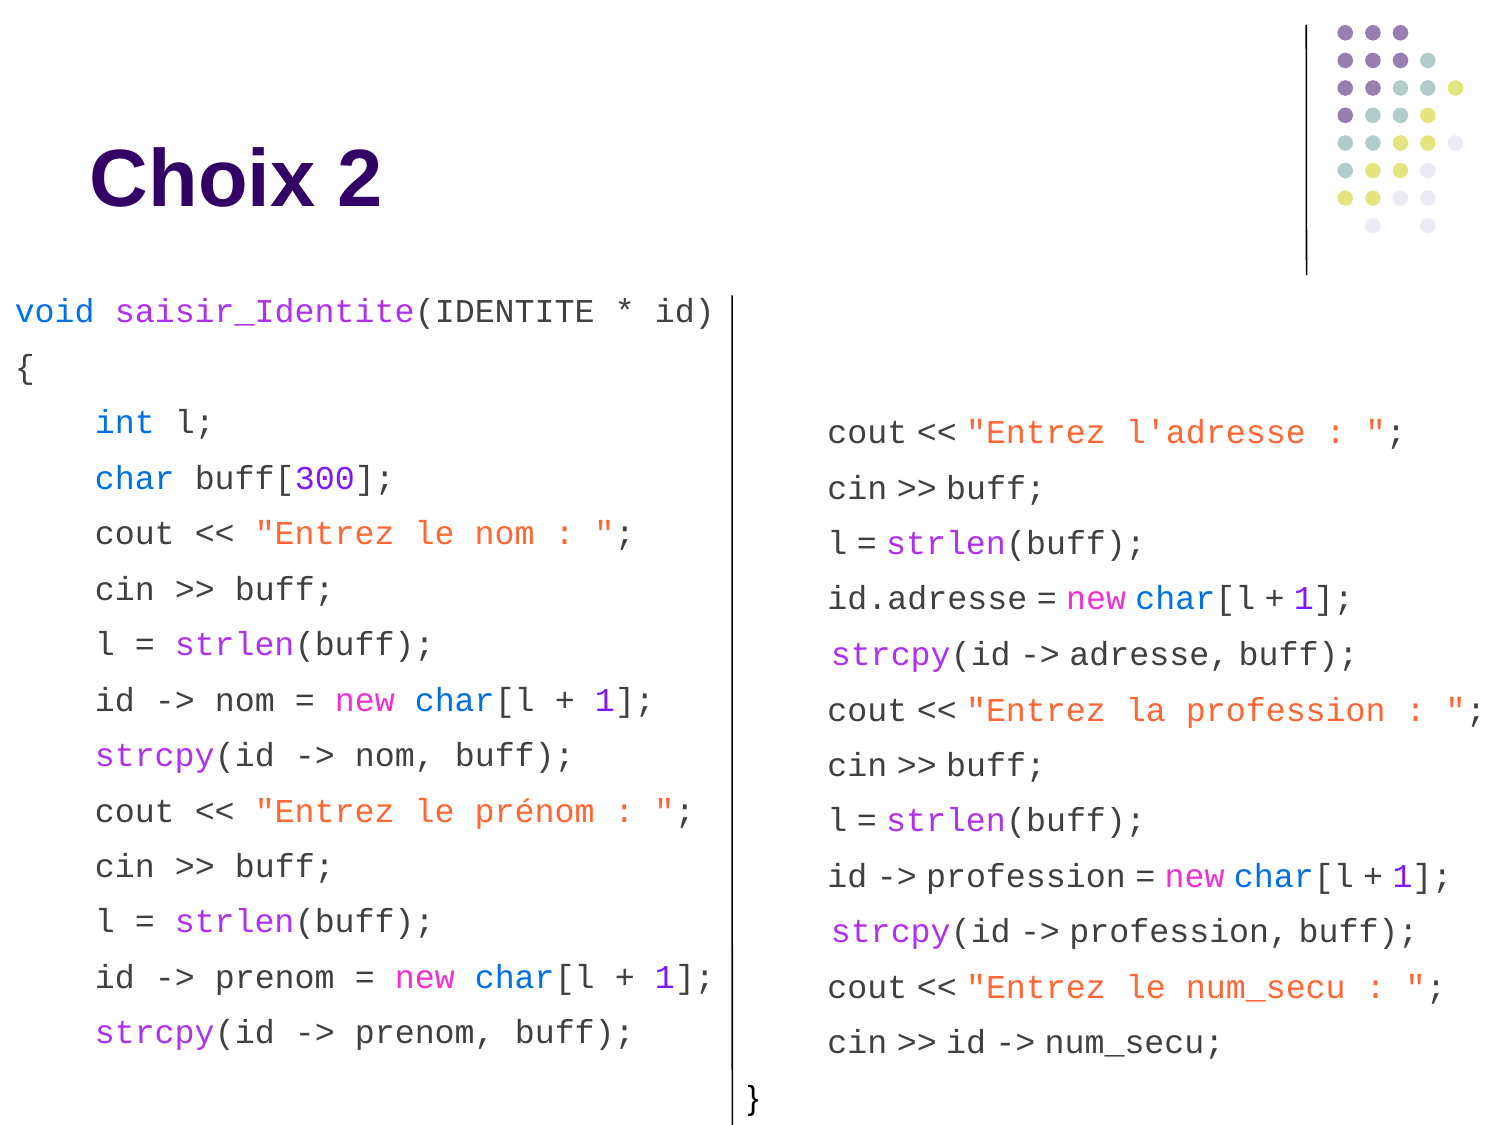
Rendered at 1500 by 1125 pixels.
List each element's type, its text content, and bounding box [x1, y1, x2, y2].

list cout << "Entrez l'adresse : "; cin >> buff; l = strlen(buff); id.adresse = new char[l + 1]; strcpy(id -> adresse, buff); cout << "Entrez la profession : "; cin >> buff; l = strlen(buff); id -> profession = new char[l + 1]; strcpy(id -> profession, buff); cout << "Entrez le num_secu : "; cin >> id -> num_secu; } [733, 402, 1500, 1125]
title Choix 2 [75, 4, 1311, 231]
list void saisir_Identite(IDENTITE * id) { int l; char buff[300]; cout << "Entrez le nom : "; cin >> buff; l = strlen(buff); id -> nom = new char[l + 1]; strcpy(id -> nom, buff); cout << "Entrez le prénom : "; cin >> buff; l = strlen(buff); id -> prenom = new char[l + 1]; strcpy(id -> prenom, buff); [0, 281, 733, 1093]
